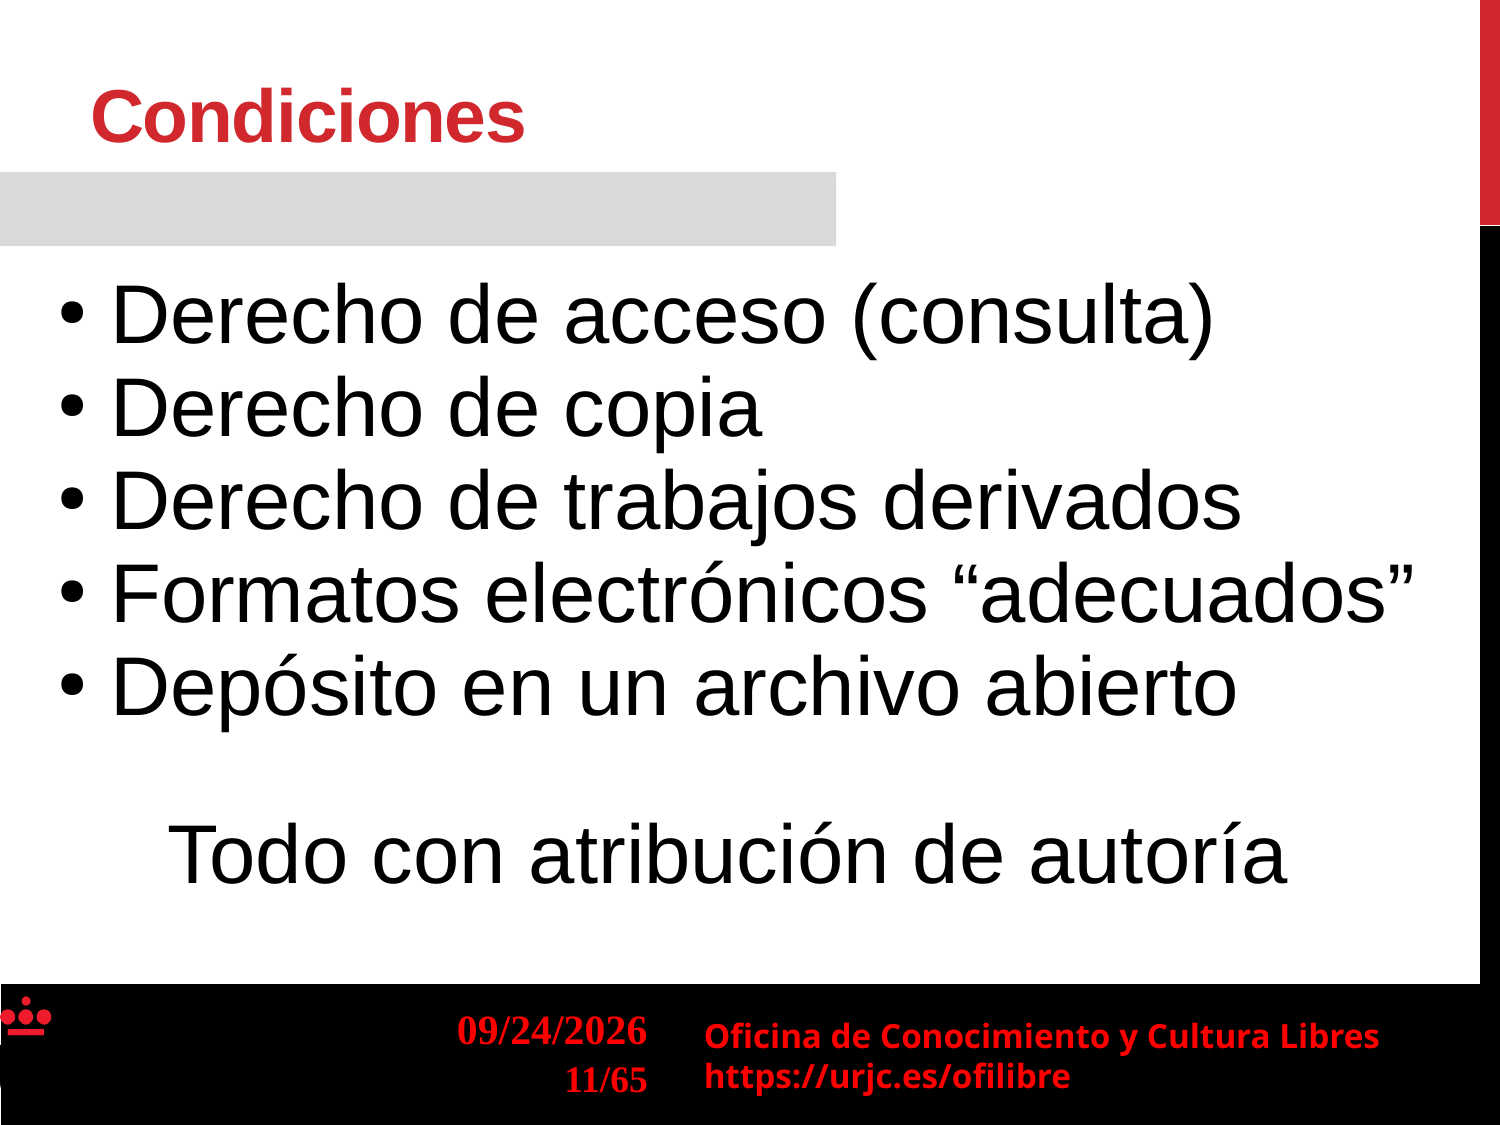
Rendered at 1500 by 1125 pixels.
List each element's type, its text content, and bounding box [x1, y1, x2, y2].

title [75, 15, 1425, 172]
text_box Derecho de acceso (consulta) Derecho de copia Derecho de trabajos derivados Formatos electrónicos “adecuados” Depósito en un archivo abierto Todo con atribución de autoría [24, 261, 1432, 931]
text_box [0, 171, 837, 238]
text_box Condiciones [0, 24, 1326, 172]
